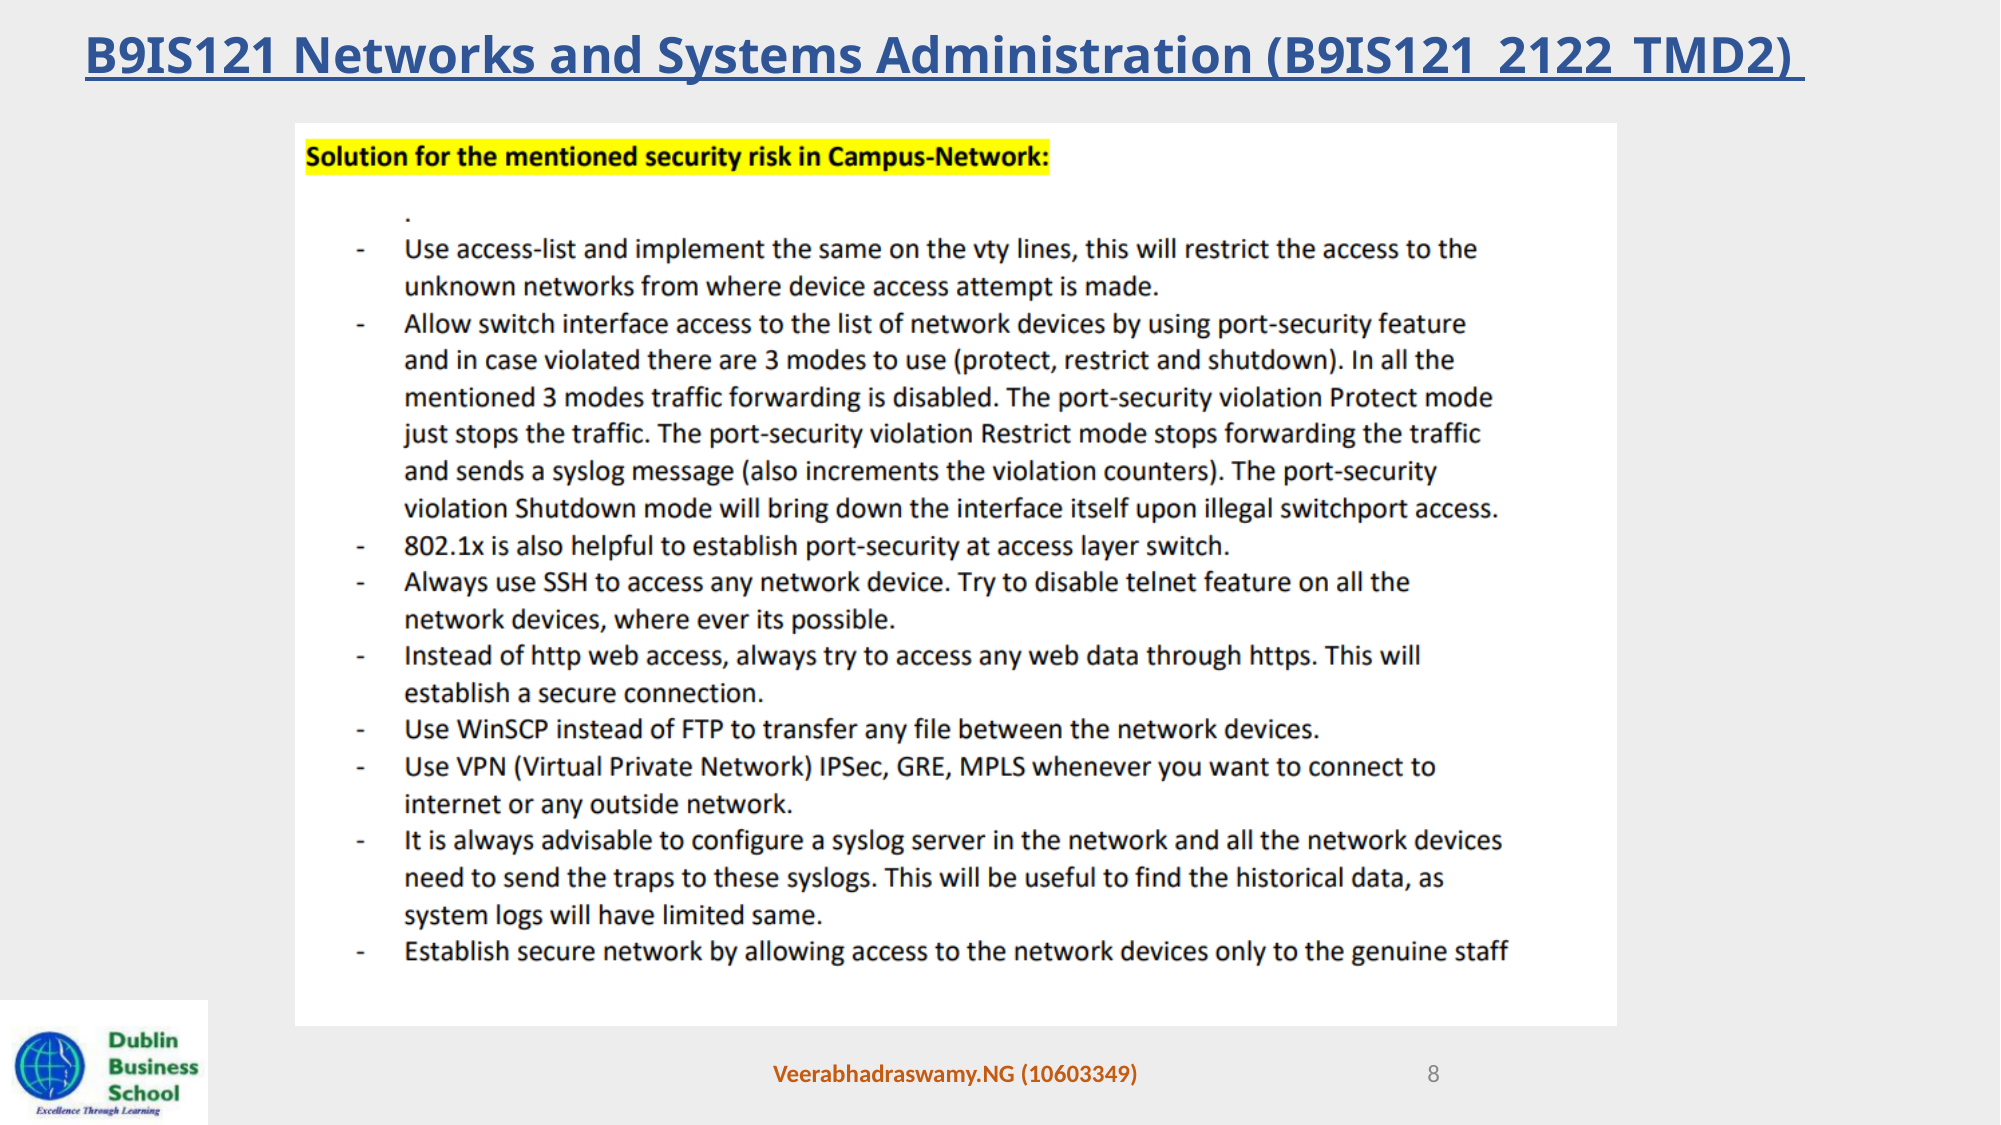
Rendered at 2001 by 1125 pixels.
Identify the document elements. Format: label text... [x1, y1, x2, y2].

picture [295, 123, 1617, 1026]
text_box [1412, 1042, 1863, 1103]
text_box B9IS121 Networks and Systems Administration (B9IS121_2122_TMD2) [69, 8, 2000, 106]
picture [0, 1000, 208, 1125]
text_box Veerabhadraswamy.NG (10603349) [618, 1042, 1294, 1103]
